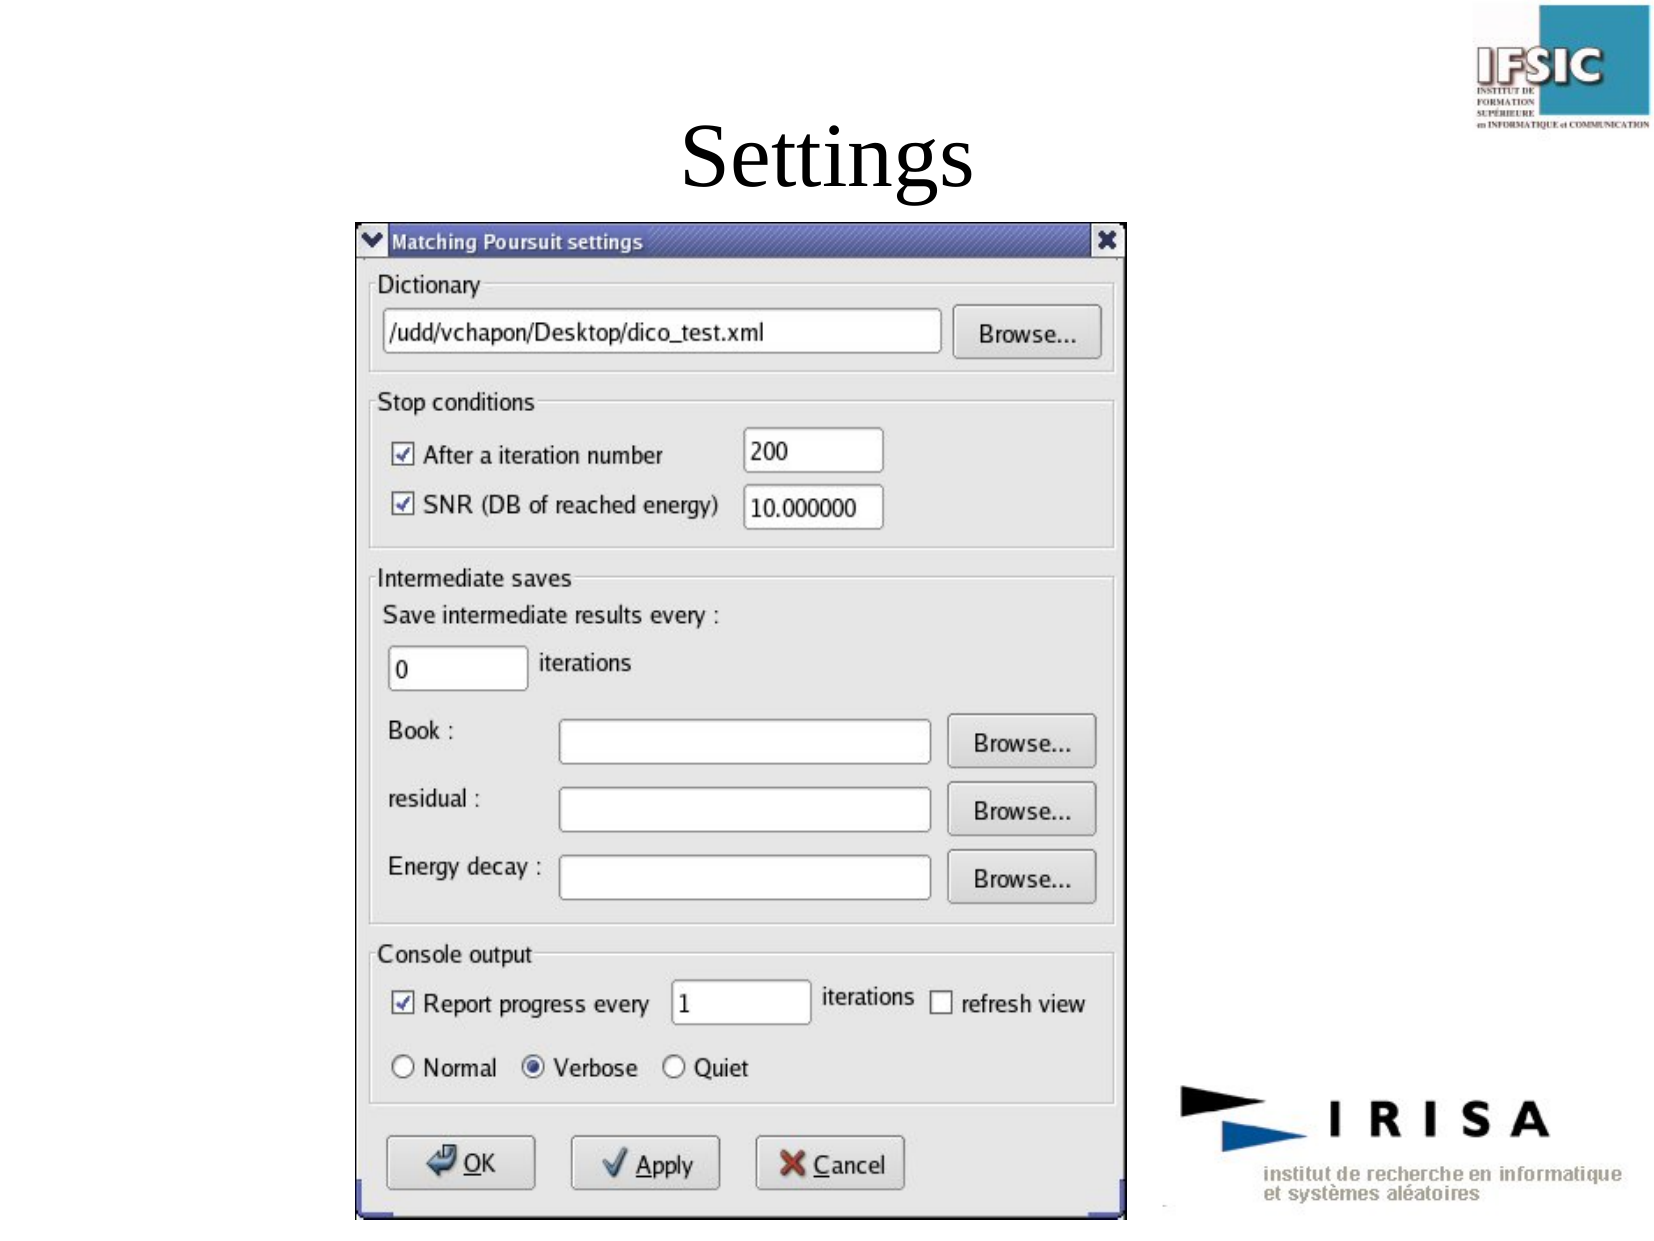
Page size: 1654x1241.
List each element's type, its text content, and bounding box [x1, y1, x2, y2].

title Settings [121, 79, 1534, 334]
picture [0, 0, 1654, 1241]
